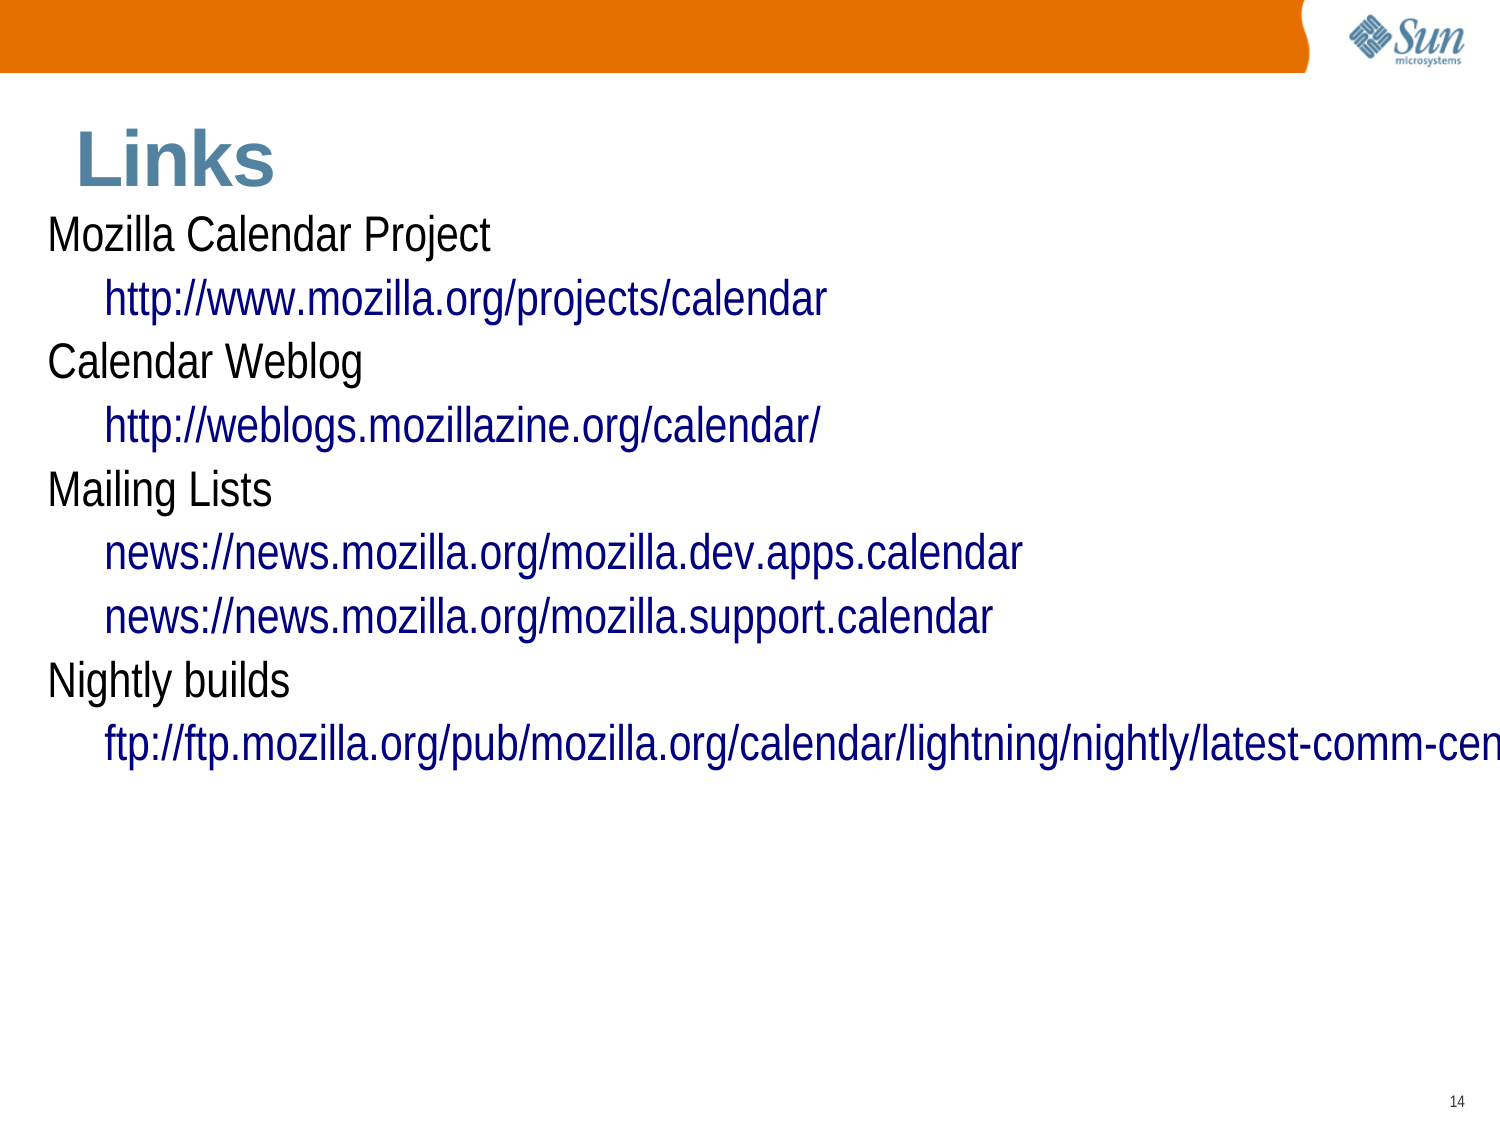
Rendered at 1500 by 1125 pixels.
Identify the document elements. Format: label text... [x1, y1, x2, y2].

title Links [75, 123, 1437, 212]
text_box Mozilla Calendar Project http://www.mozilla.org/projects/calendar Calendar Weblog http://weblogs.mozillazine.org/calendar/ Mailing Lists news://news.mozilla.org/mozilla.dev.apps.calendar news://news.mozilla.org/mozilla.support.calendar Nightly builds ftp://ftp.mozilla.org/pub/mozilla.org/calendar/lightning/nightly/latest-comm-central [27, 212, 1500, 1089]
picture [0, 0, 1500, 73]
